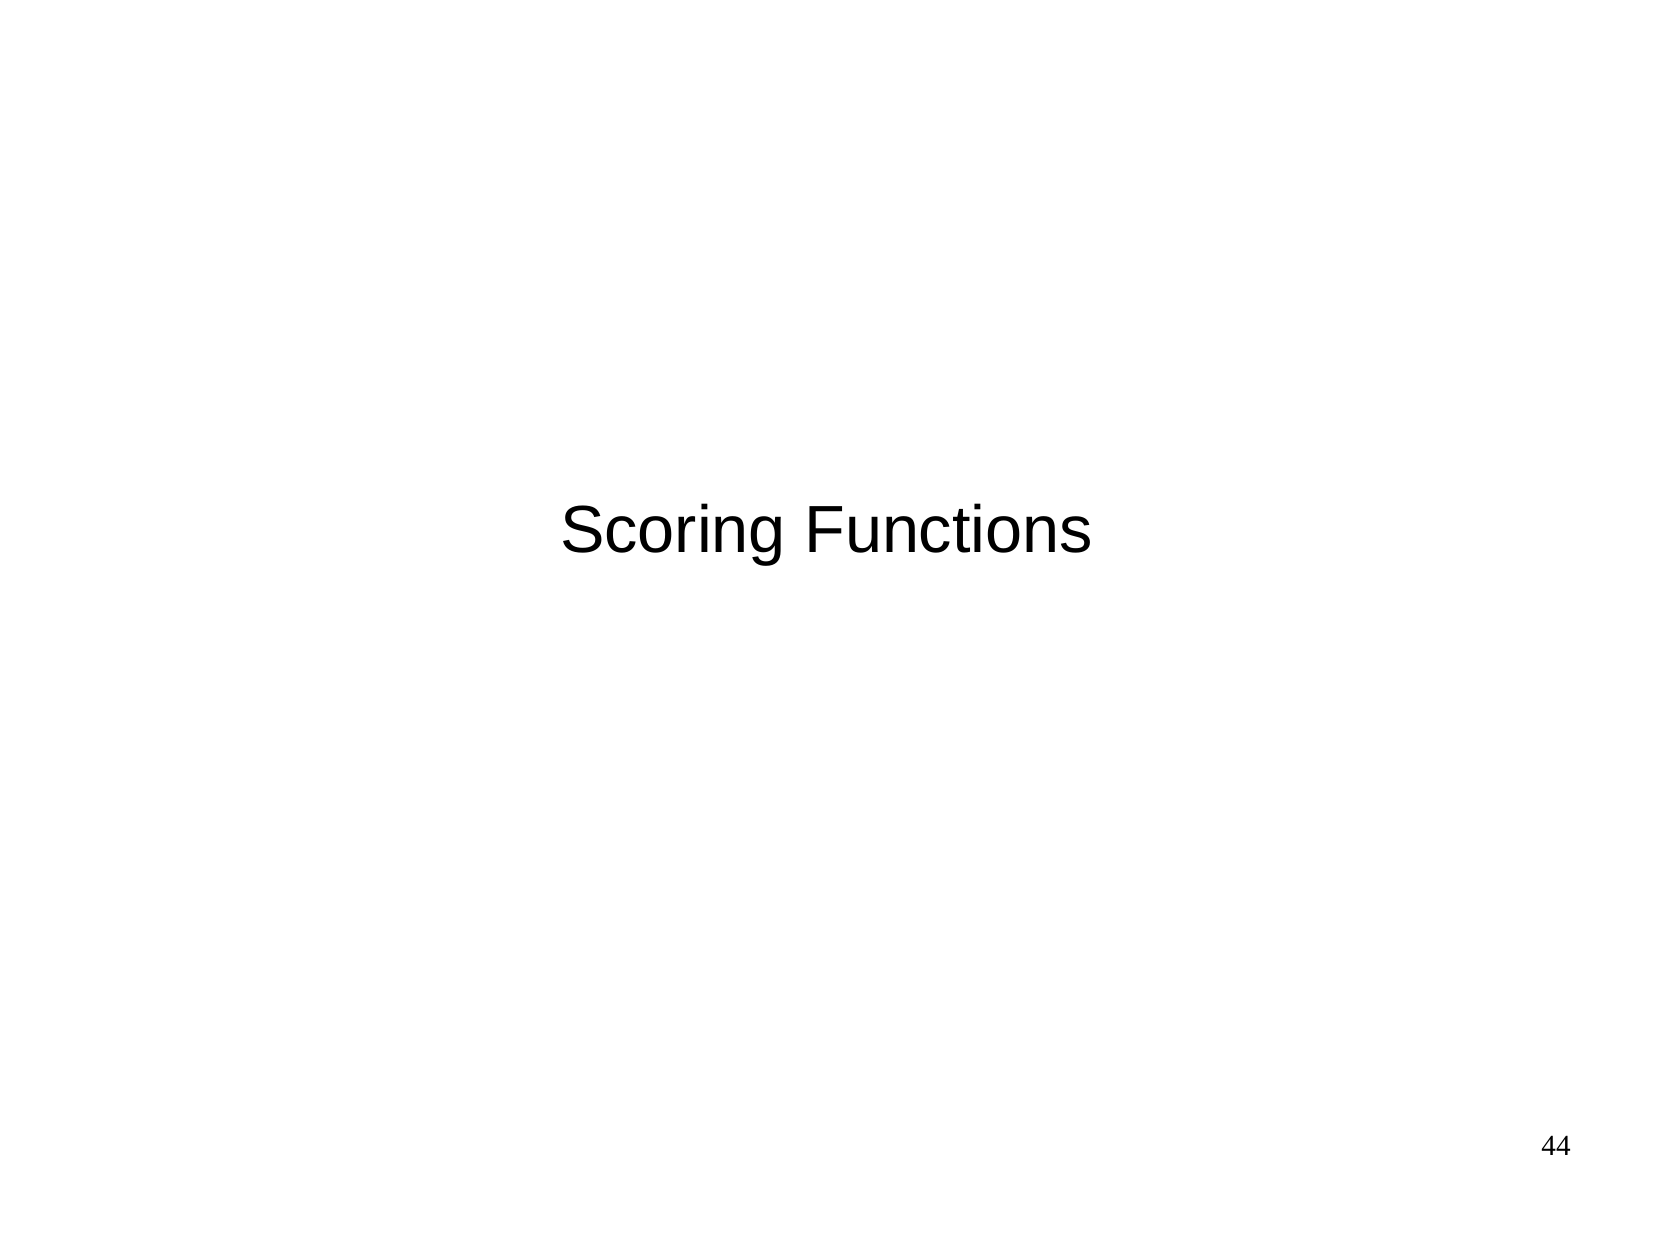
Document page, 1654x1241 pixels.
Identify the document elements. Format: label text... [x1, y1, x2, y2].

subtitle Scoring Functions [82, 49, 1571, 1010]
